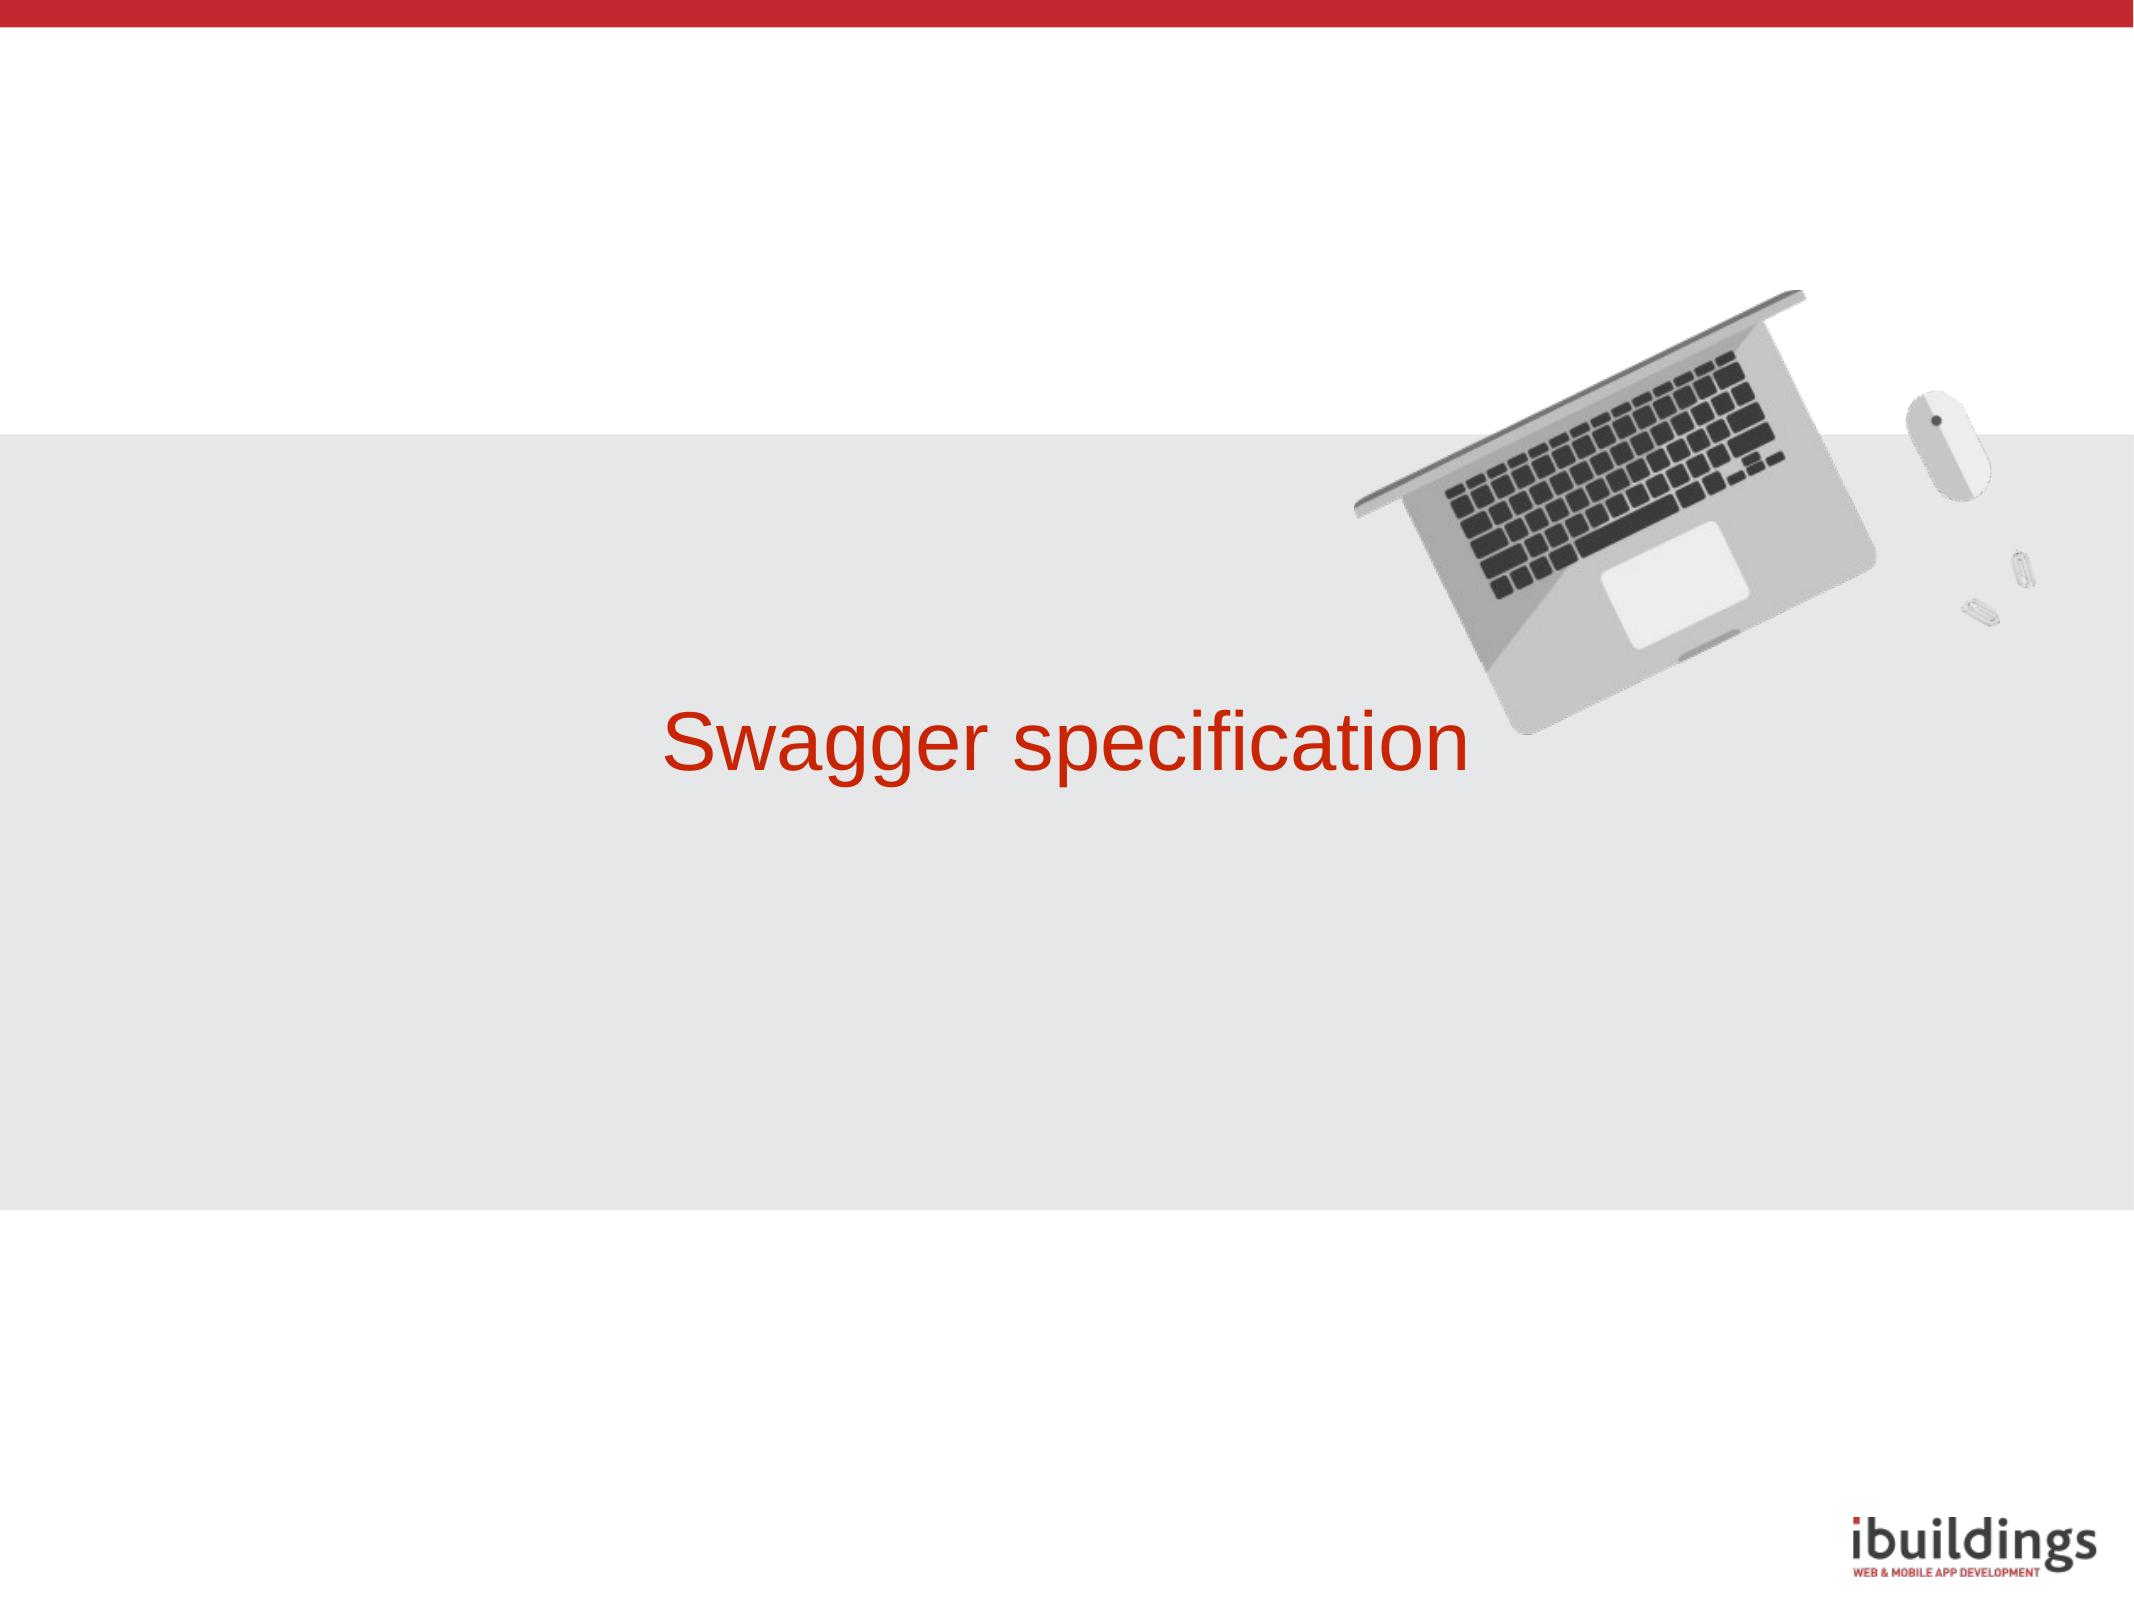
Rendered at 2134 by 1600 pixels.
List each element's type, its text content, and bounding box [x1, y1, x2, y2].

picture [1853, 1517, 2099, 1577]
picture [2003, 549, 2045, 591]
picture [1354, 290, 2036, 679]
text_box Swagger specification [0, 679, 2134, 796]
picture [1960, 593, 2000, 633]
